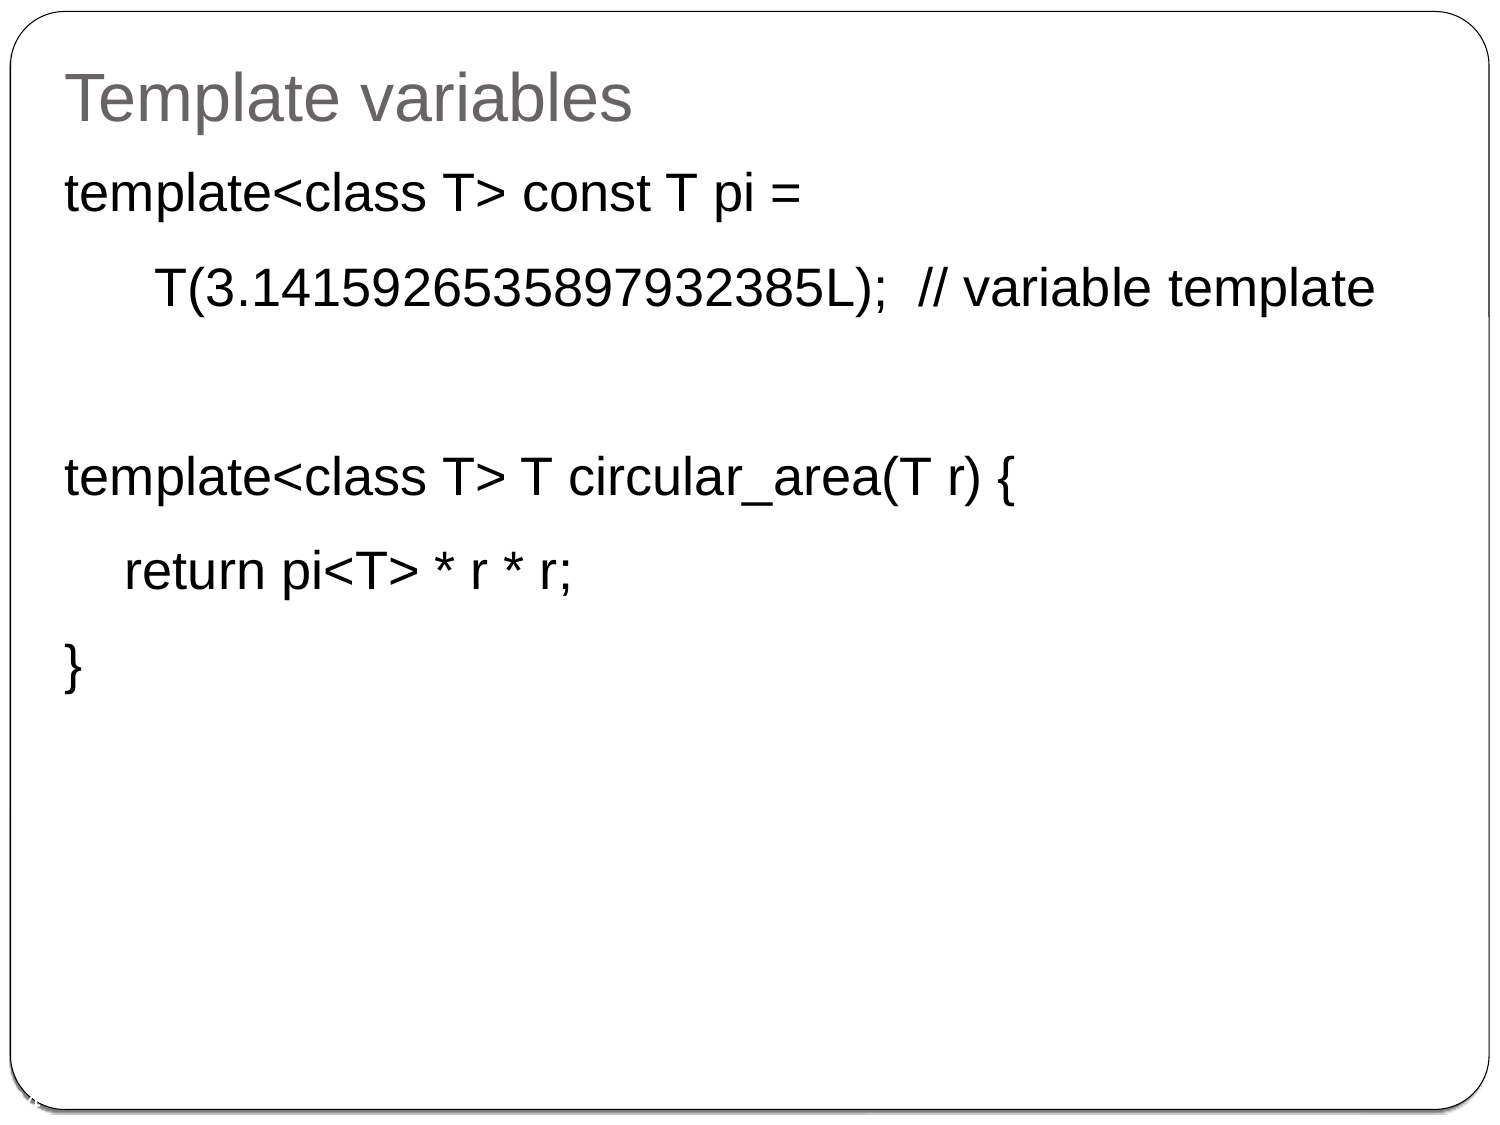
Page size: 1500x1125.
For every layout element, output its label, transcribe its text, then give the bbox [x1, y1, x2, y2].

list template<class T> const T pi = T(3.1415926535897932385L); // variable template template<class T> T circular_area(T r) { return pi<T> * r * r; } [50, 149, 1450, 1088]
slide_number <number> [0, 1074, 50, 1125]
title Template variables [50, 45, 1450, 149]
